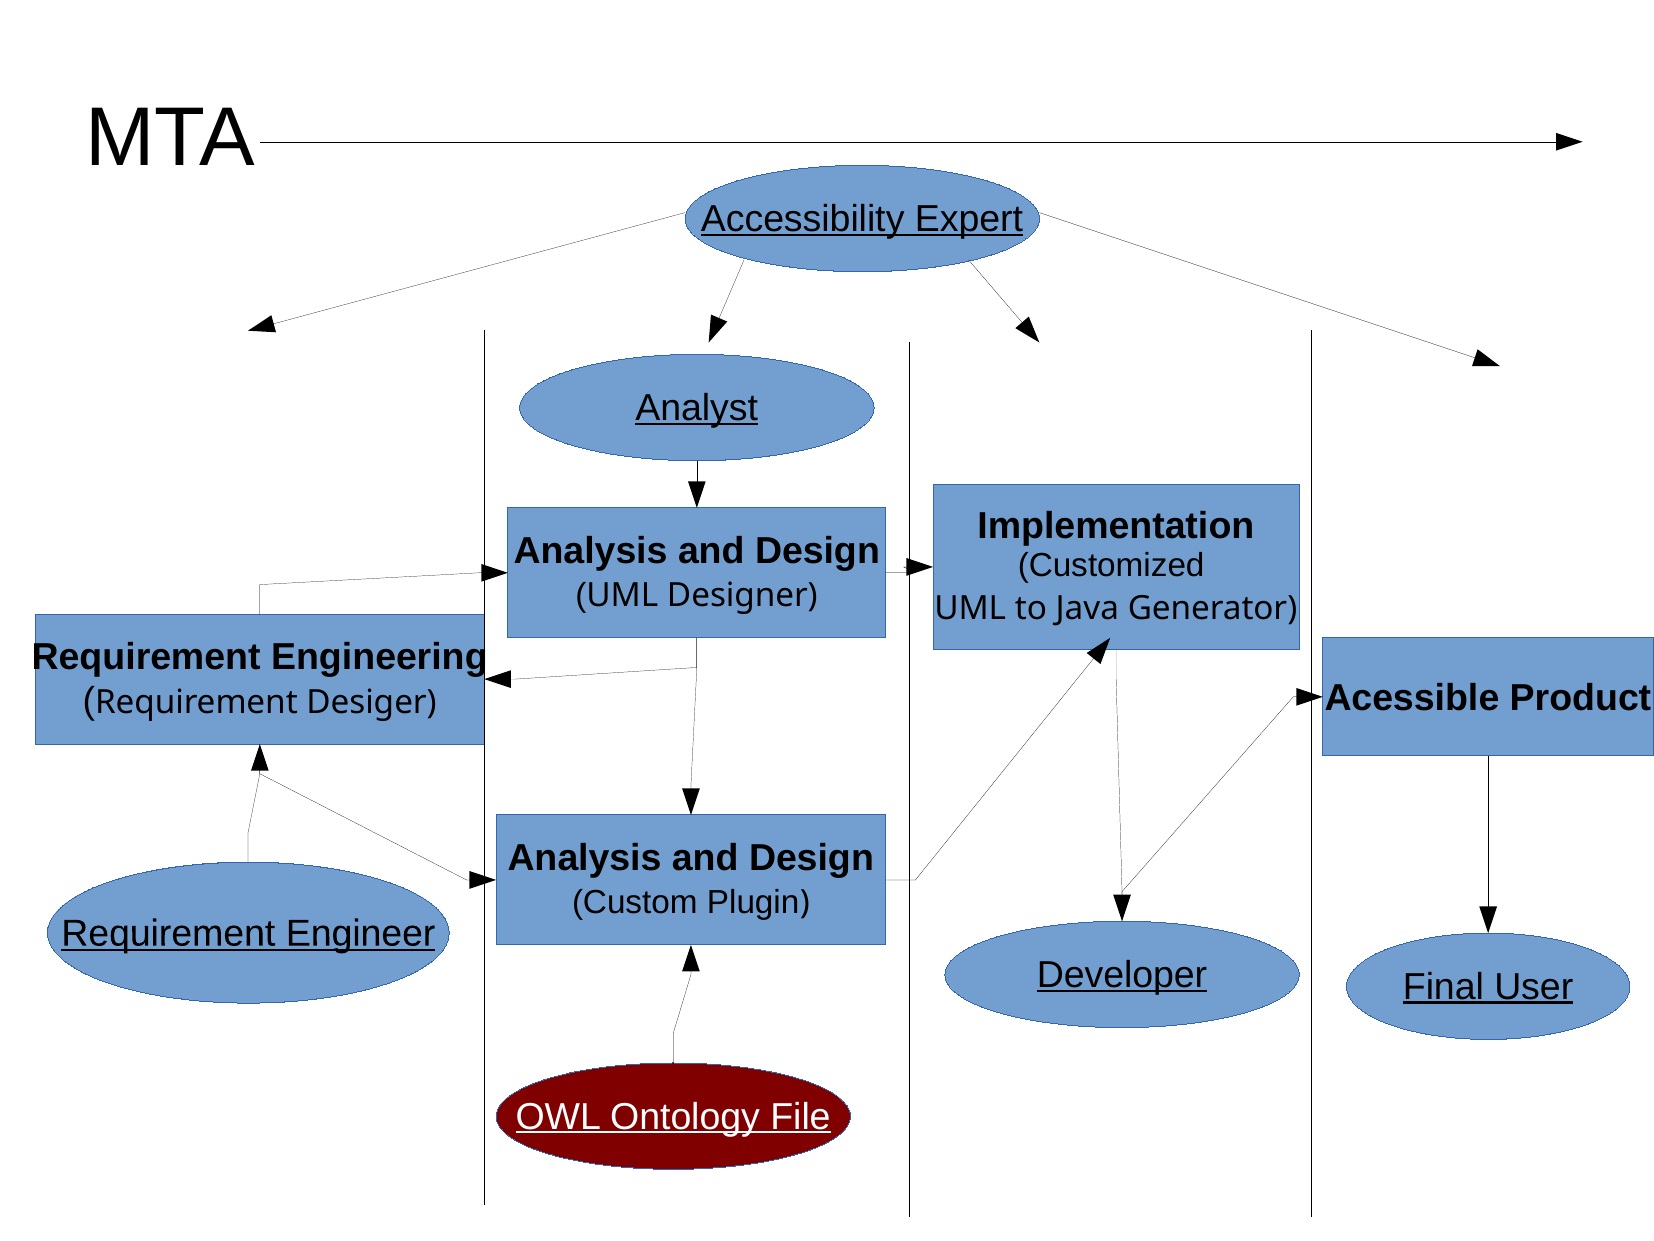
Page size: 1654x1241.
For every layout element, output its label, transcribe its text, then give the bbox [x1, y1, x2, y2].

text_box Implementation (Customized UML to Java Generator) [933, 484, 1300, 650]
text_box Developer [944, 921, 1300, 1028]
text_box Requirement Engineering (Requirement Desiger) [35, 614, 484, 745]
text_box Analyst [519, 354, 875, 461]
text_box Acessible Product [1322, 637, 1654, 756]
text_box Accessibility Expert [685, 165, 1040, 272]
text_box Requirement Engineer [47, 862, 450, 1004]
text_box Final User [1346, 933, 1630, 1040]
text_box Analysis and Design (Custom Plugin) [496, 814, 886, 945]
text_box MTA [70, 82, 567, 191]
text_box Analysis and Design (UML Designer) [507, 507, 886, 638]
text_box OWL Ontology File [496, 1062, 851, 1170]
